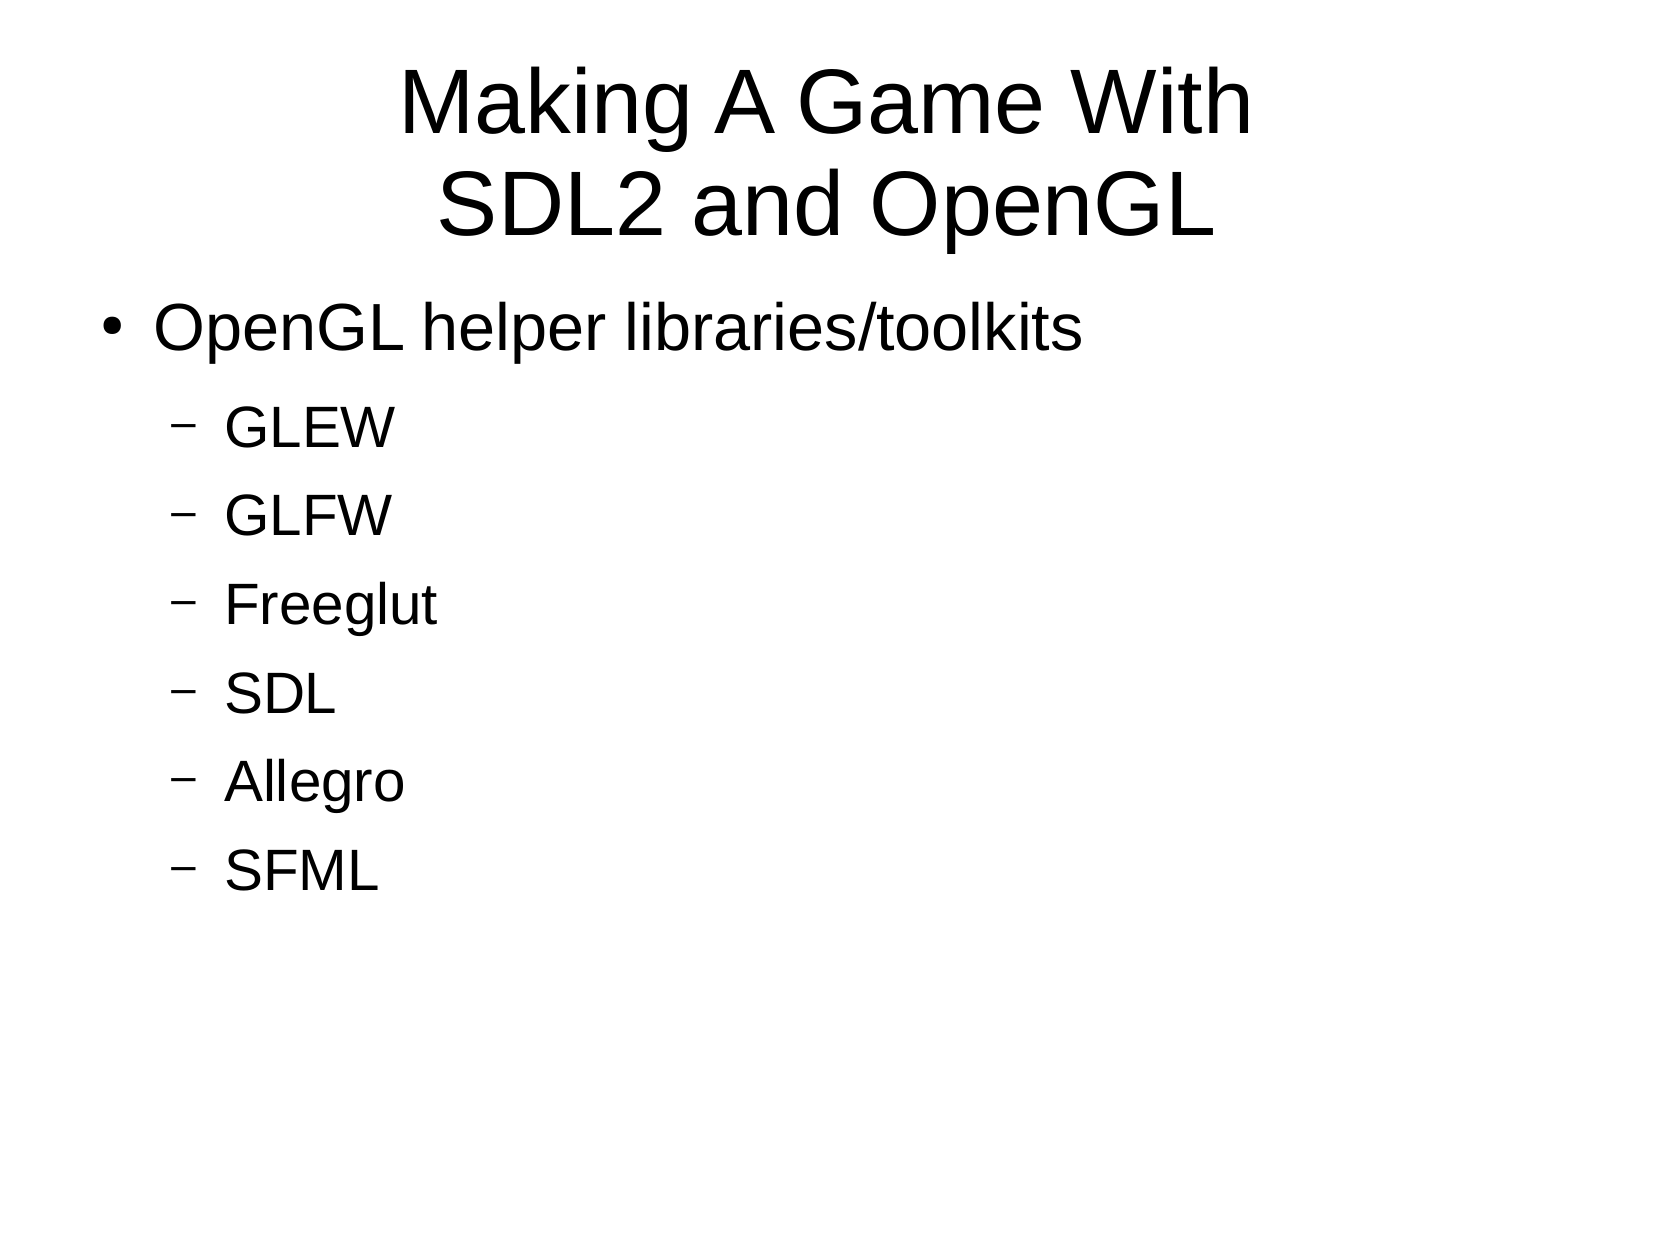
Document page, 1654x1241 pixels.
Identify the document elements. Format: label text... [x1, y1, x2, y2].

list OpenGL helper libraries/toolkits GLEW GLFW Freeglut SDL Allegro SFML [82, 290, 1571, 1010]
title Making A Game With SDL2 and OpenGL [82, 49, 1571, 257]
